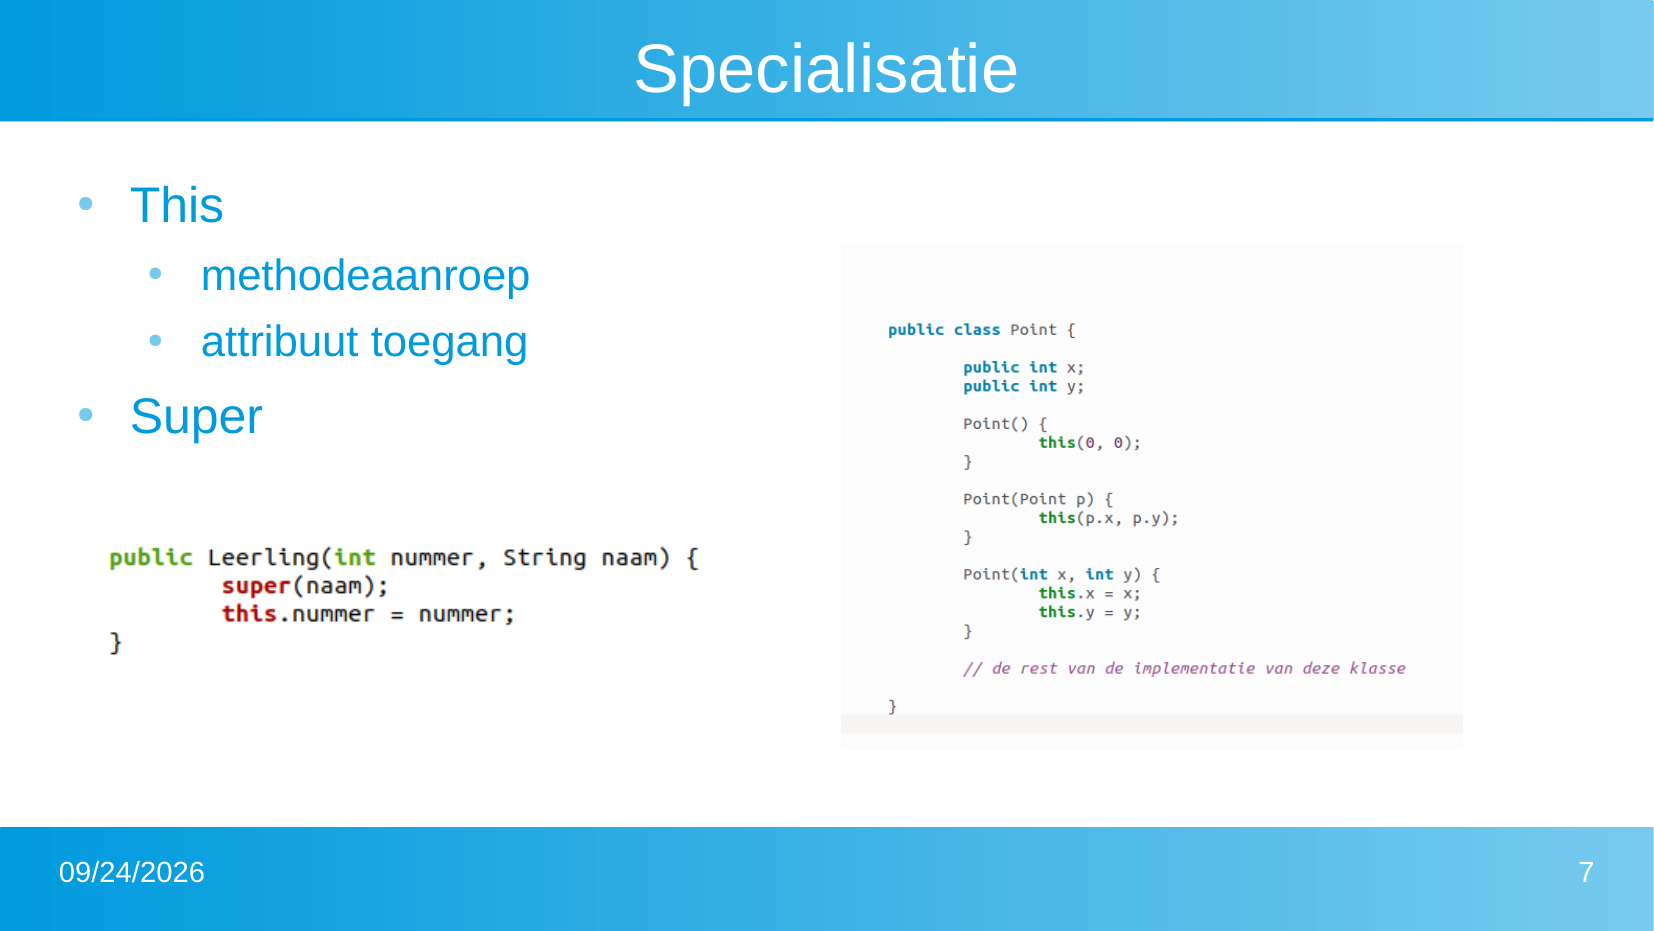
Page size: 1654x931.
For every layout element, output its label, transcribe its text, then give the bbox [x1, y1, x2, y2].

title Specialisatie [59, 29, 1595, 108]
picture [75, 517, 761, 676]
list This methodeaanroep attribuut toegang Super [59, 177, 1595, 768]
picture [841, 244, 1463, 751]
